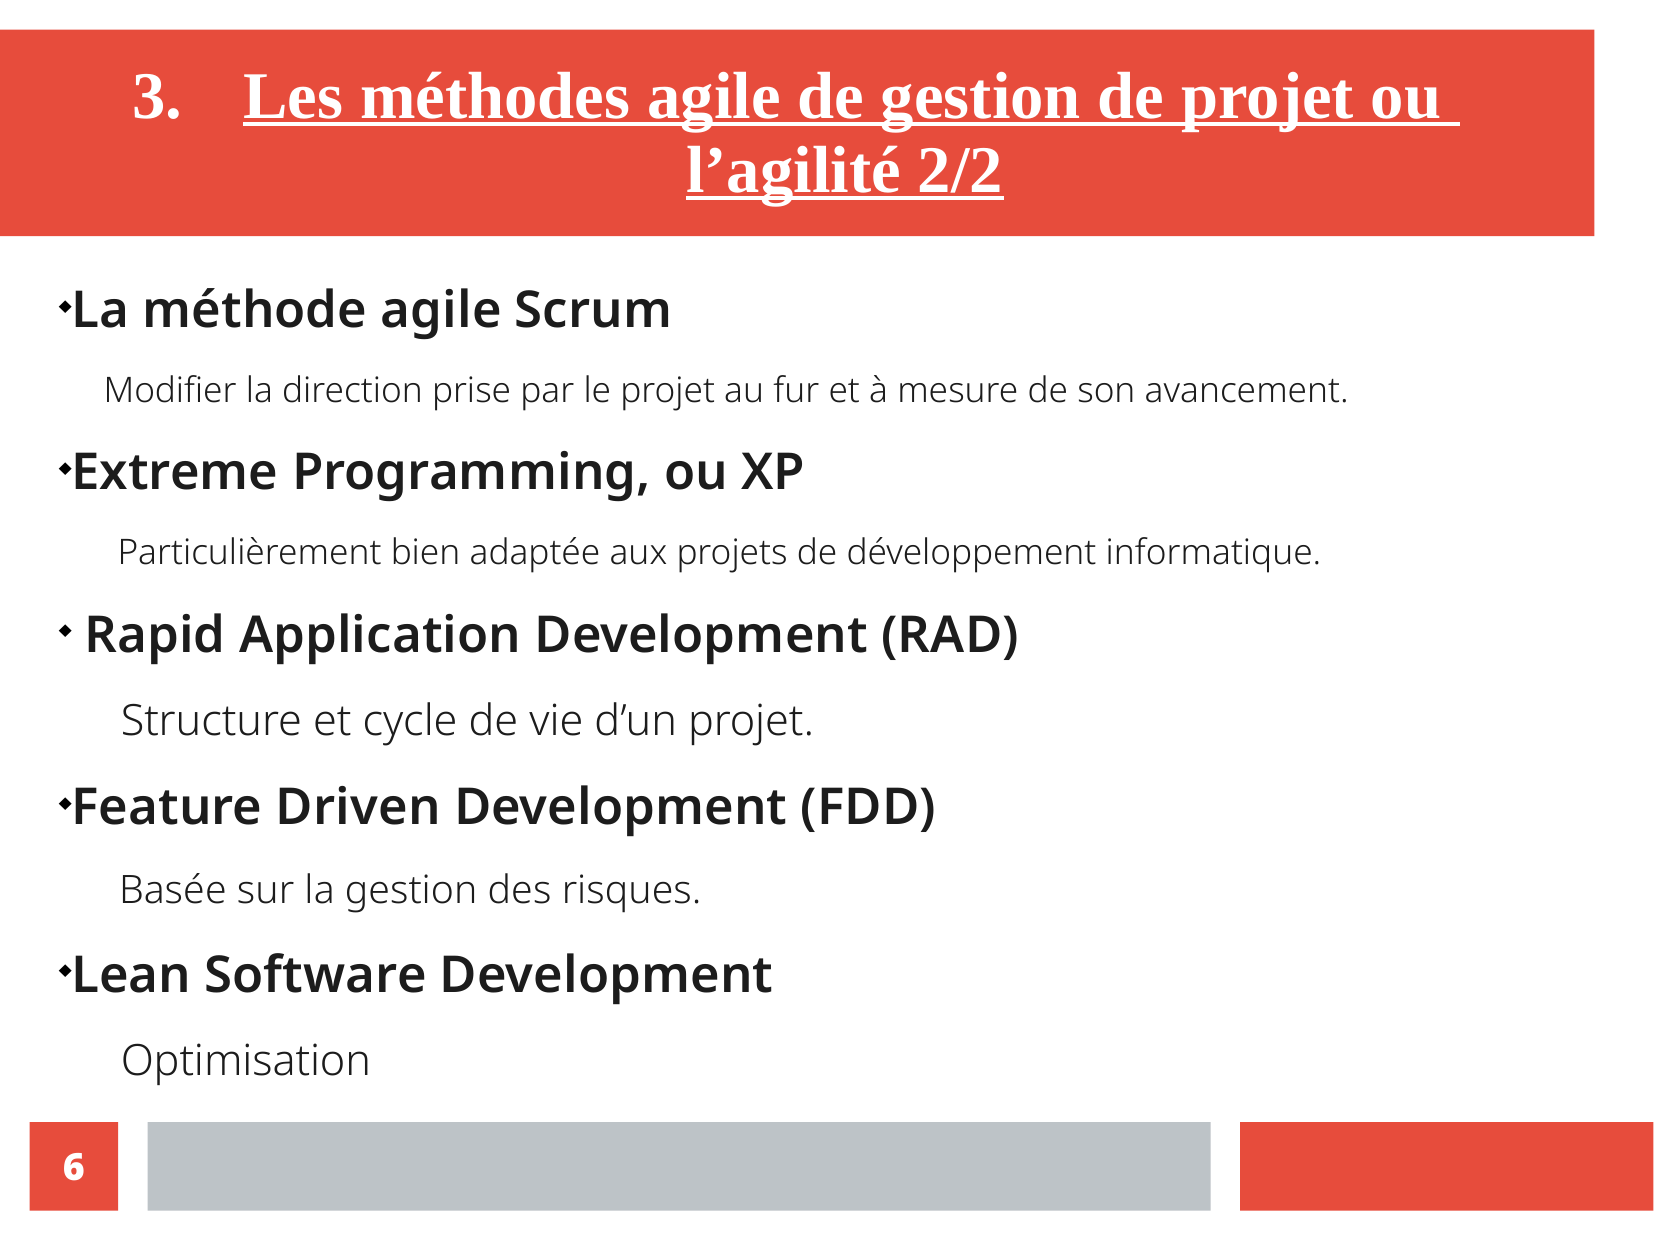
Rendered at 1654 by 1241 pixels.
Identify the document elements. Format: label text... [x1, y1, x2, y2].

title 3. Les méthodes agile de gestion de projet ou l’agilité 2/2 [59, 59, 1595, 207]
list La méthode agile Scrum Modifier la direction prise par le projet au fur et à mesure de son avancement. Extreme Programming, ou XP Particulièrement bien adaptée aux projets de développement informatique. Rapid Application Development (RAD) Structure et cycle de vie d’un projet. Feature Driven Development (FDD) Basée sur la gestion des risques. Lean Software Development Optimisation [59, 273, 1565, 1093]
